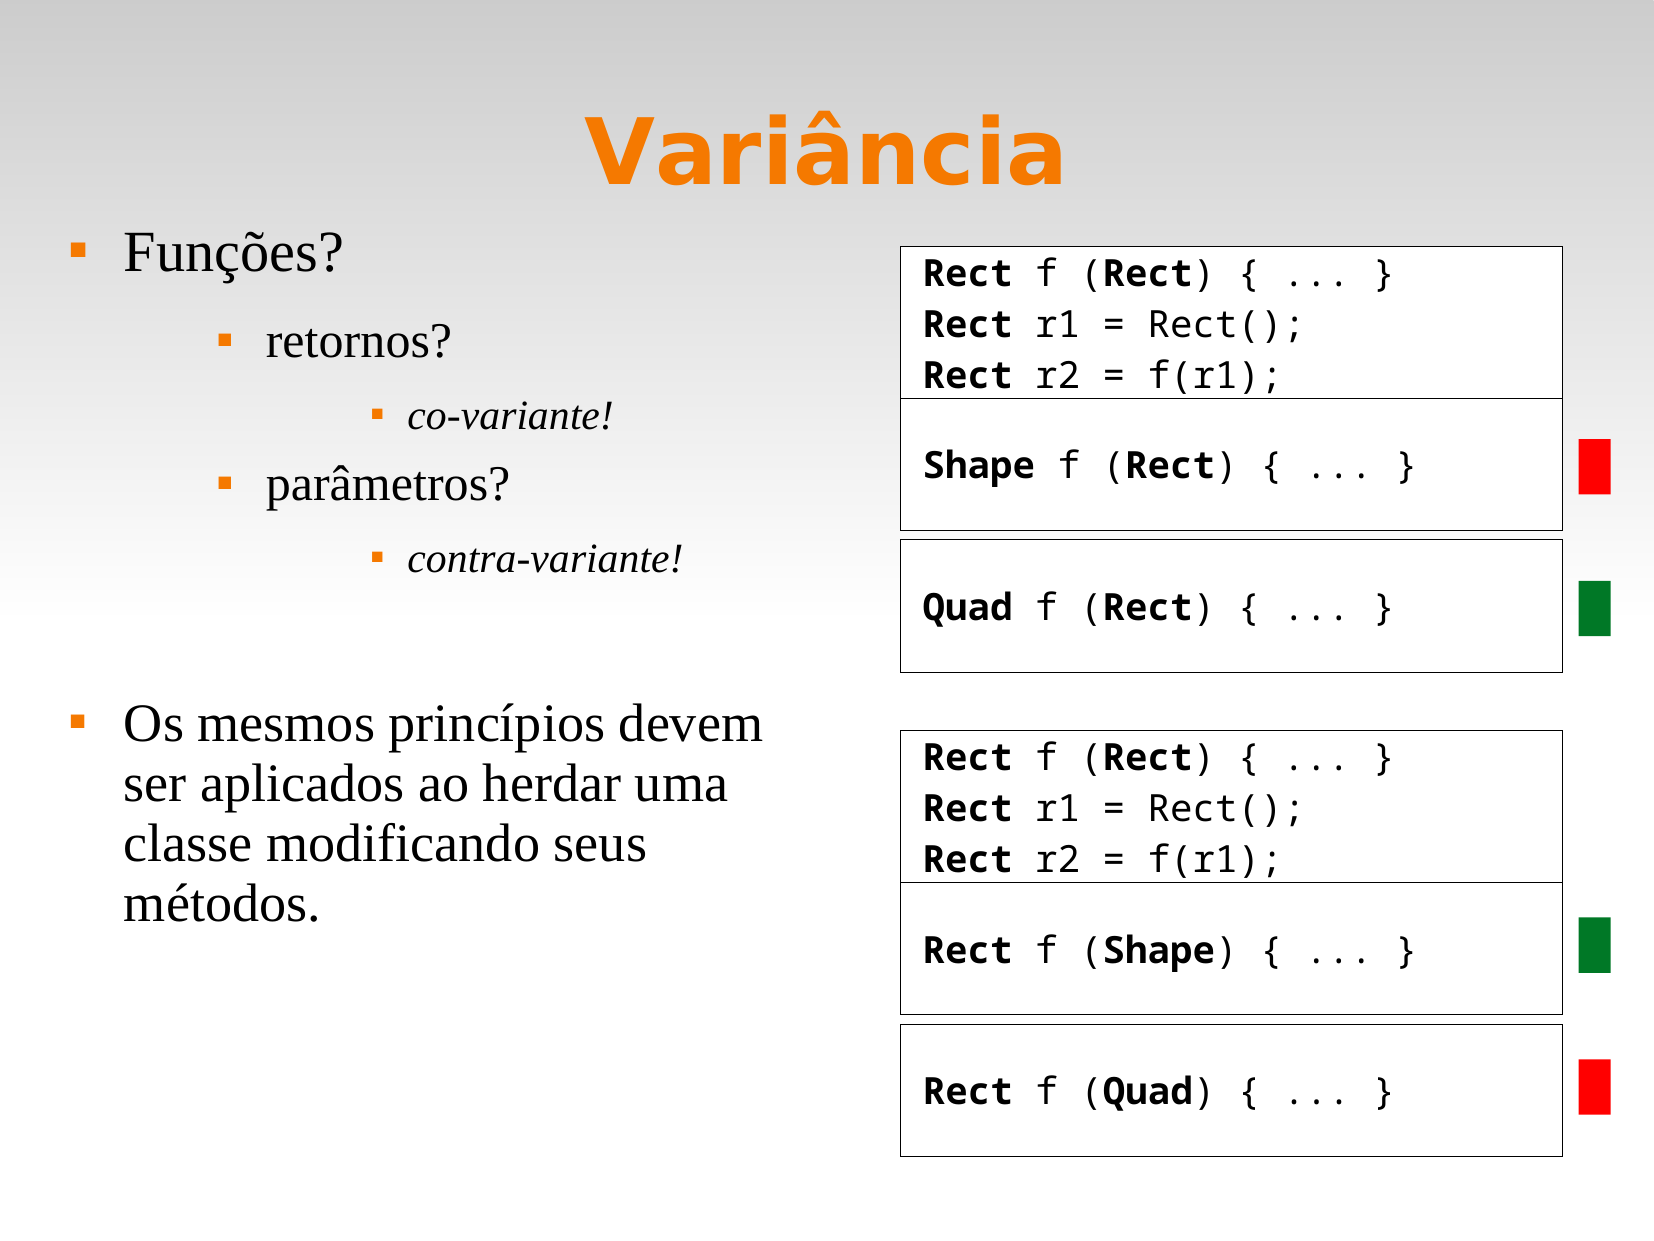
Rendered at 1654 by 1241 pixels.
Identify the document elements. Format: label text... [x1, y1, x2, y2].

text_box [1578, 580, 1611, 637]
title Variância [82, 49, 1571, 257]
list Funções? retornos? co-variante! parâmetros? contra-variante! Os mesmos princípios devem ser aplicados ao herdar uma classe modificando seus métodos. [0, 219, 815, 986]
text_box Rect f (Rect) { ... } Rect r1 = Rect(); Rect r2 = f(r1); [900, 740, 1563, 874]
text_box Rect f (Quad) { ... } [900, 1024, 1563, 1157]
text_box [1578, 439, 1611, 495]
text_box [1578, 917, 1611, 973]
text_box Shape f (Rect) { ... } [900, 398, 1563, 531]
text_box [1578, 1059, 1611, 1115]
text_box Quad f (Rect) { ... } [900, 539, 1563, 673]
text_box Rect f (Shape) { ... } [900, 882, 1563, 1015]
text_box Rect f (Rect) { ... } Rect r1 = Rect(); Rect r2 = f(r1); [900, 256, 1563, 389]
